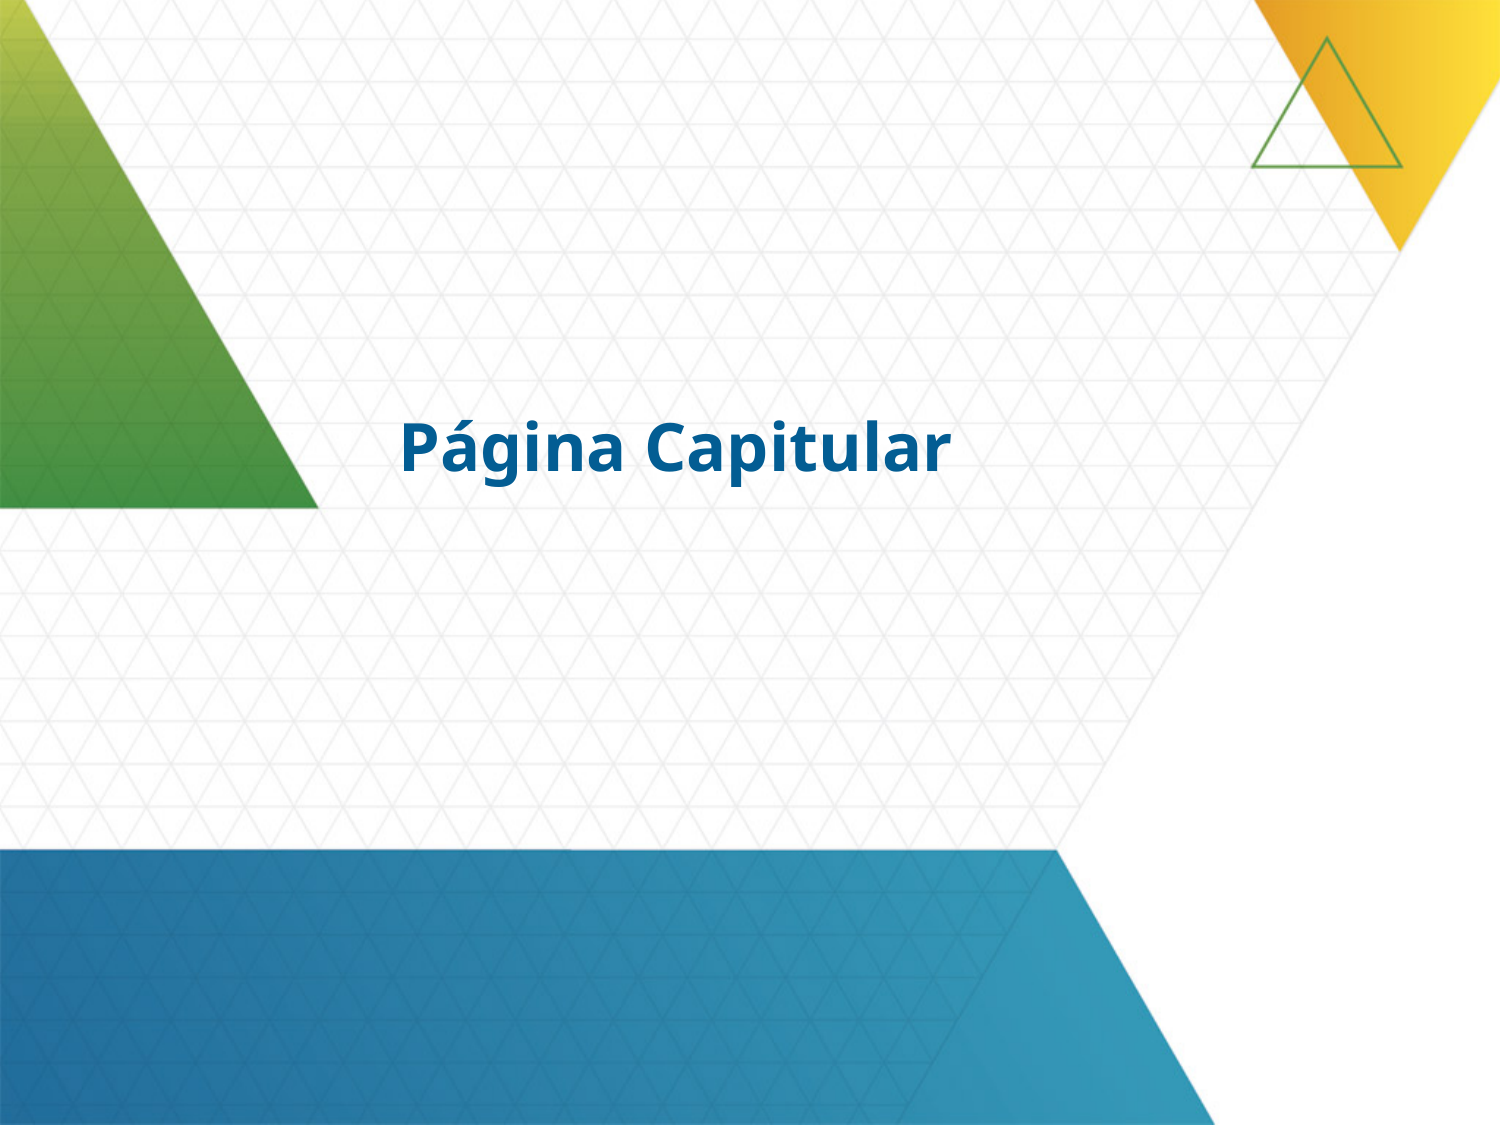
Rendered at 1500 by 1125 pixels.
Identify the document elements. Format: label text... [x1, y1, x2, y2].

picture [0, 0, 1500, 1125]
title Página Capitular [383, 278, 1211, 610]
